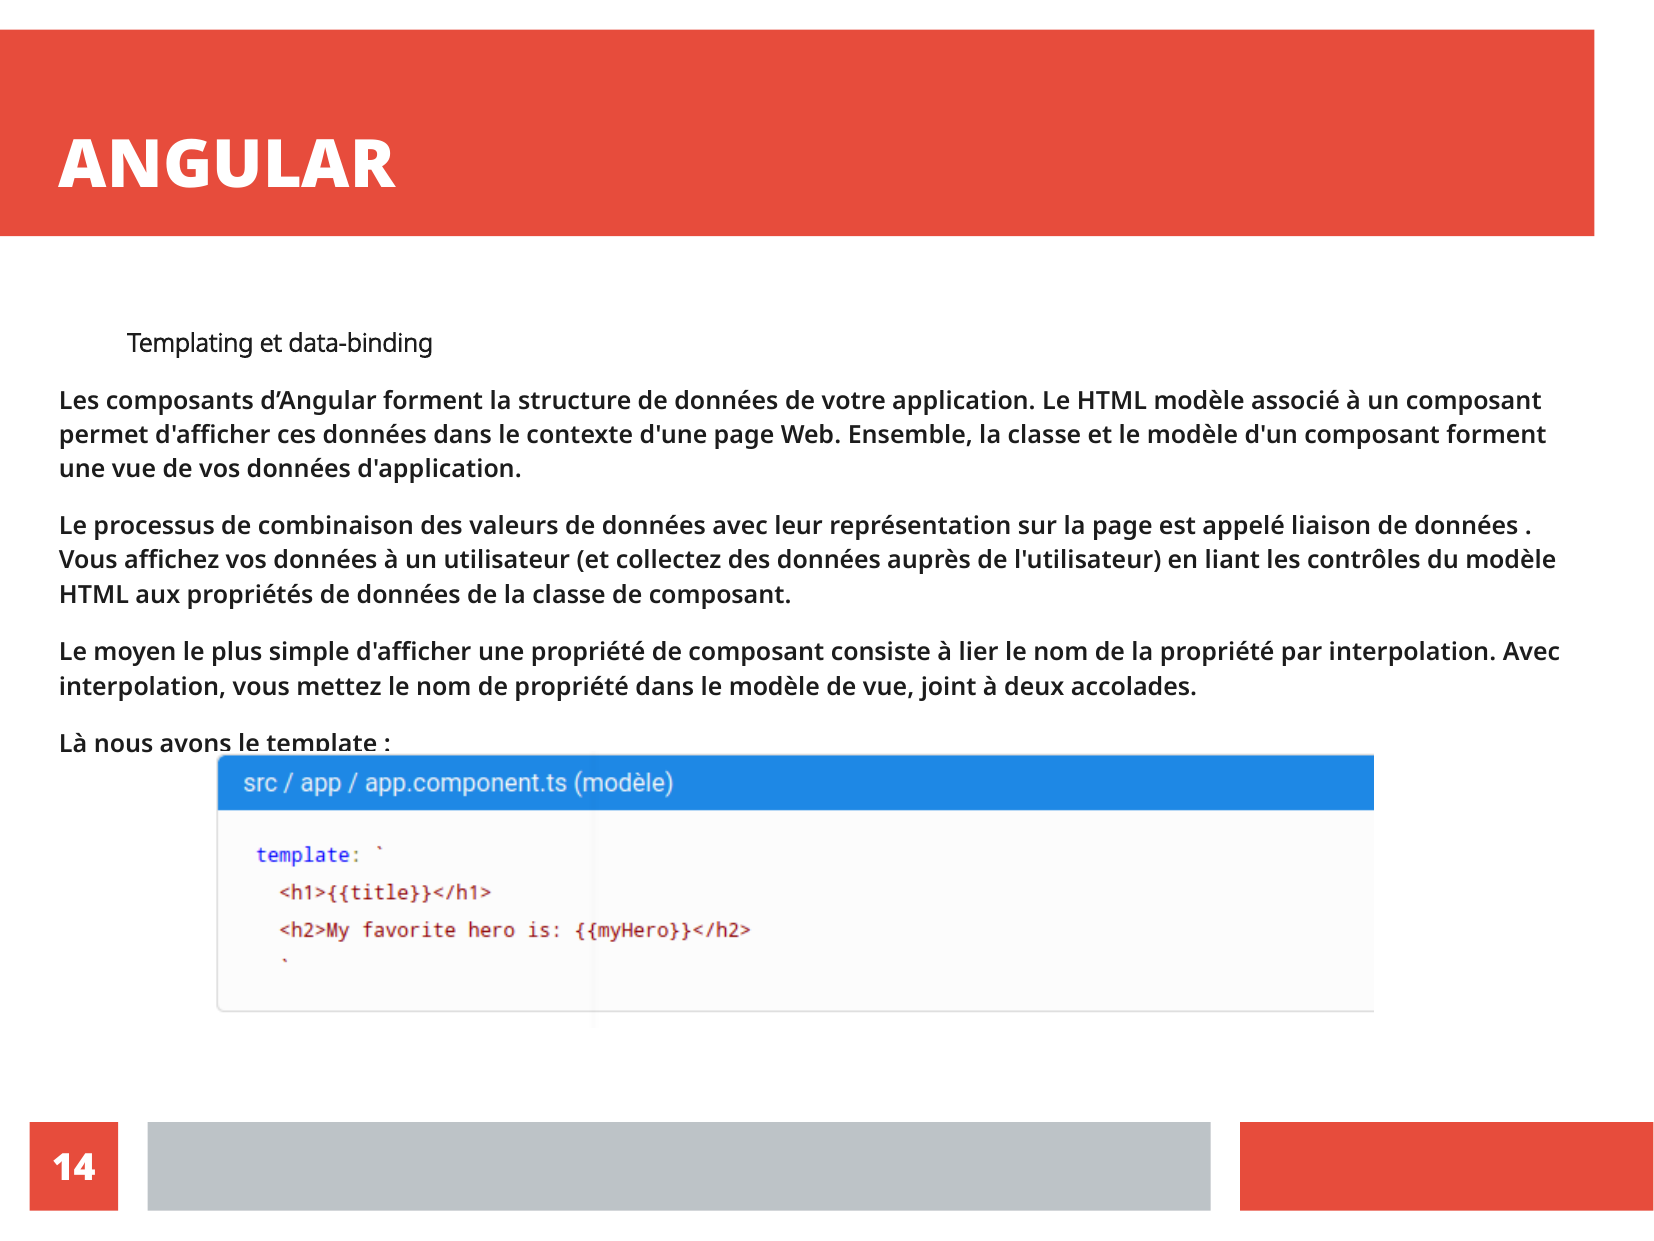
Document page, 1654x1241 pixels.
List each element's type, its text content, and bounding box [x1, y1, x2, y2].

list Templating et data-binding Les composants d’Angular forment la structure de données de votre application. Le HTML modèle associé à un composant permet d'afficher ces données dans le contexte d'une page Web. Ensemble, la classe et le modèle d'un composant forment une vue de vos données d'application. Le processus de combinaison des valeurs de données avec leur représentation sur la page est appelé liaison de données . Vous affichez vos données à un utilisateur (et collectez des données auprès de l'utilisateur) en liant les contrôles du modèle HTML aux propriétés de données de la classe de composant. Le moyen le plus simple d'afficher une propriété de composant consiste à lier le nom de la propriété par interpolation. Avec interpolation, vous mettez le nom de propriété dans le modèle de vue, joint à deux accolades. Là nous avons le template : [59, 324, 1565, 1093]
picture [212, 751, 1374, 1028]
title ANGULAR [59, 59, 1595, 207]
